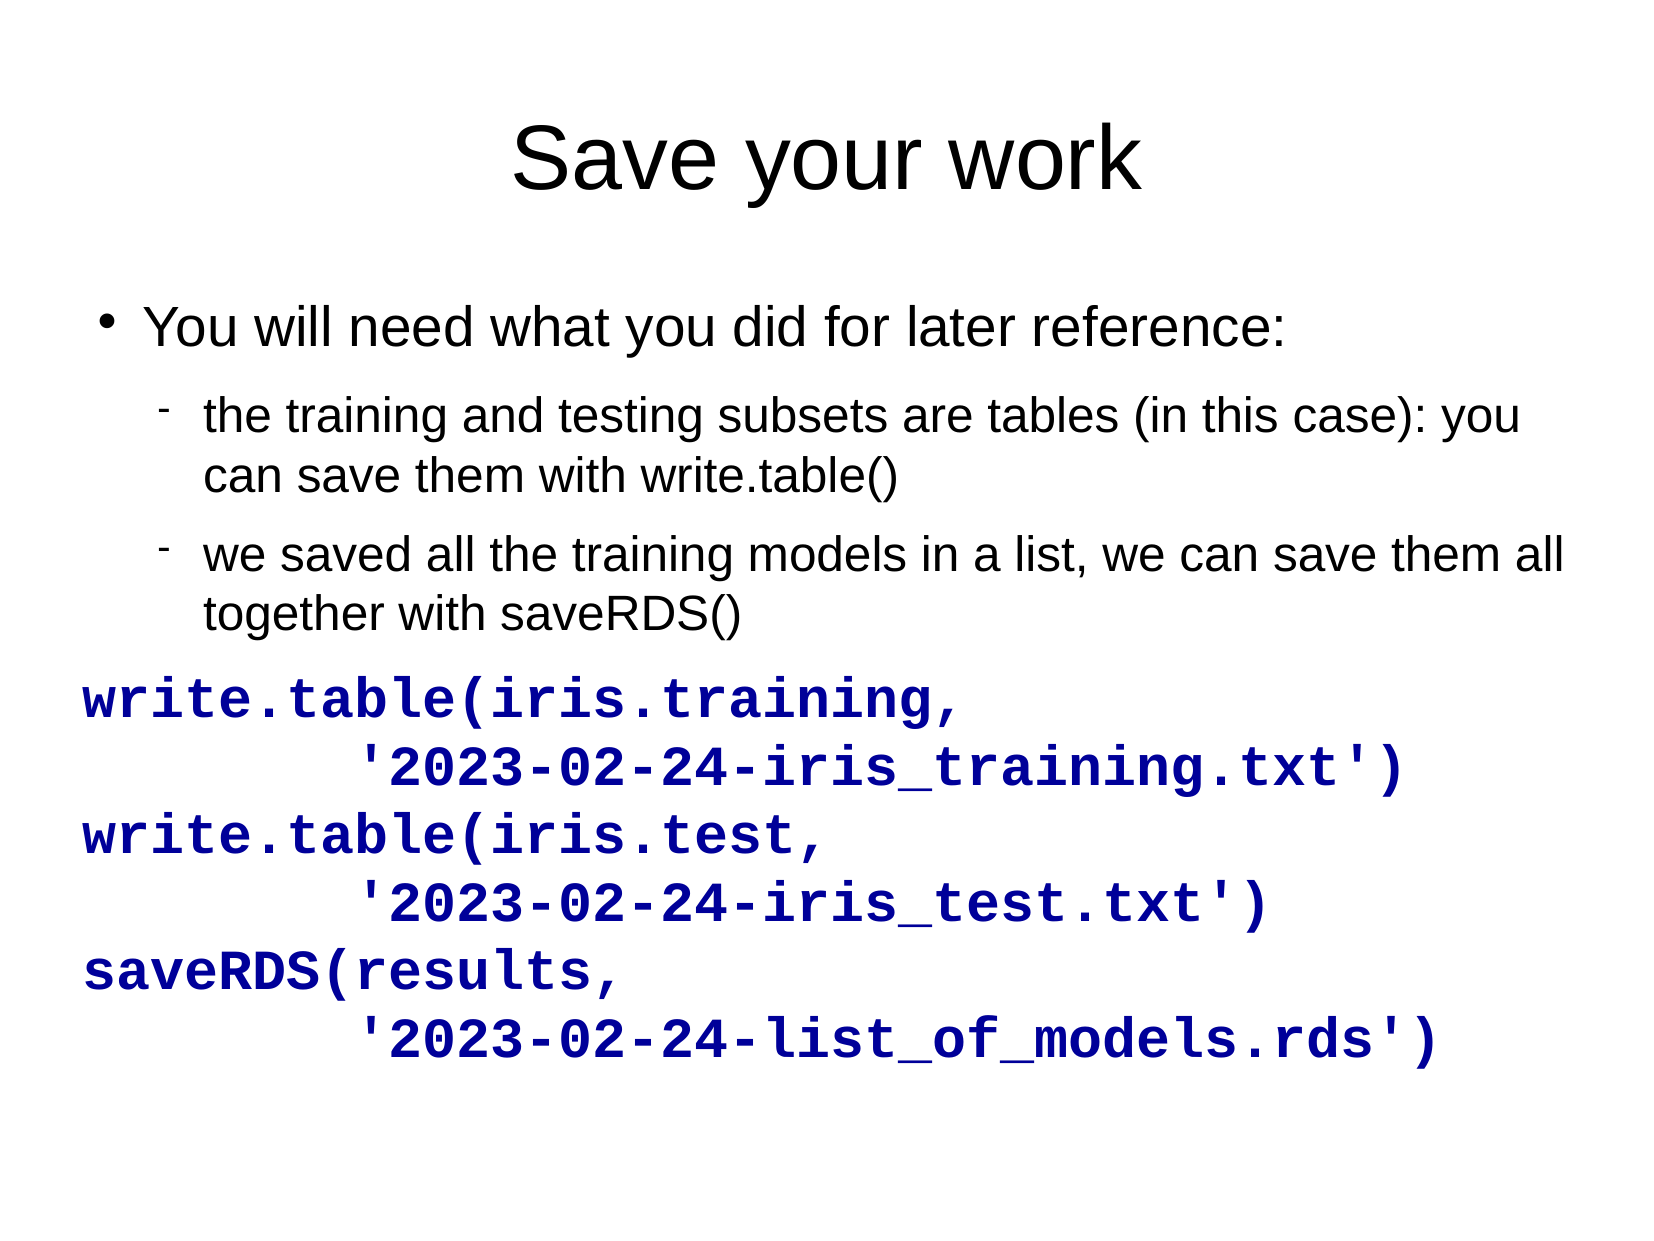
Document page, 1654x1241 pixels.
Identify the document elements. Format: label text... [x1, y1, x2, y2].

text_box You will need what you did for later reference: the training and testing subsets are tables (in this case): you can save them with write.table() we saved all the training models in a list, we can save them all together with saveRDS() write.table(iris.training, '2023-02-24-iris_training.txt') write.table(iris.test, '2023-02-24-iris_test.txt') saveRDS(results, '2023-02-24-list_of_models.rds') [82, 290, 1571, 1087]
text_box Save your work [82, 49, 1571, 257]
